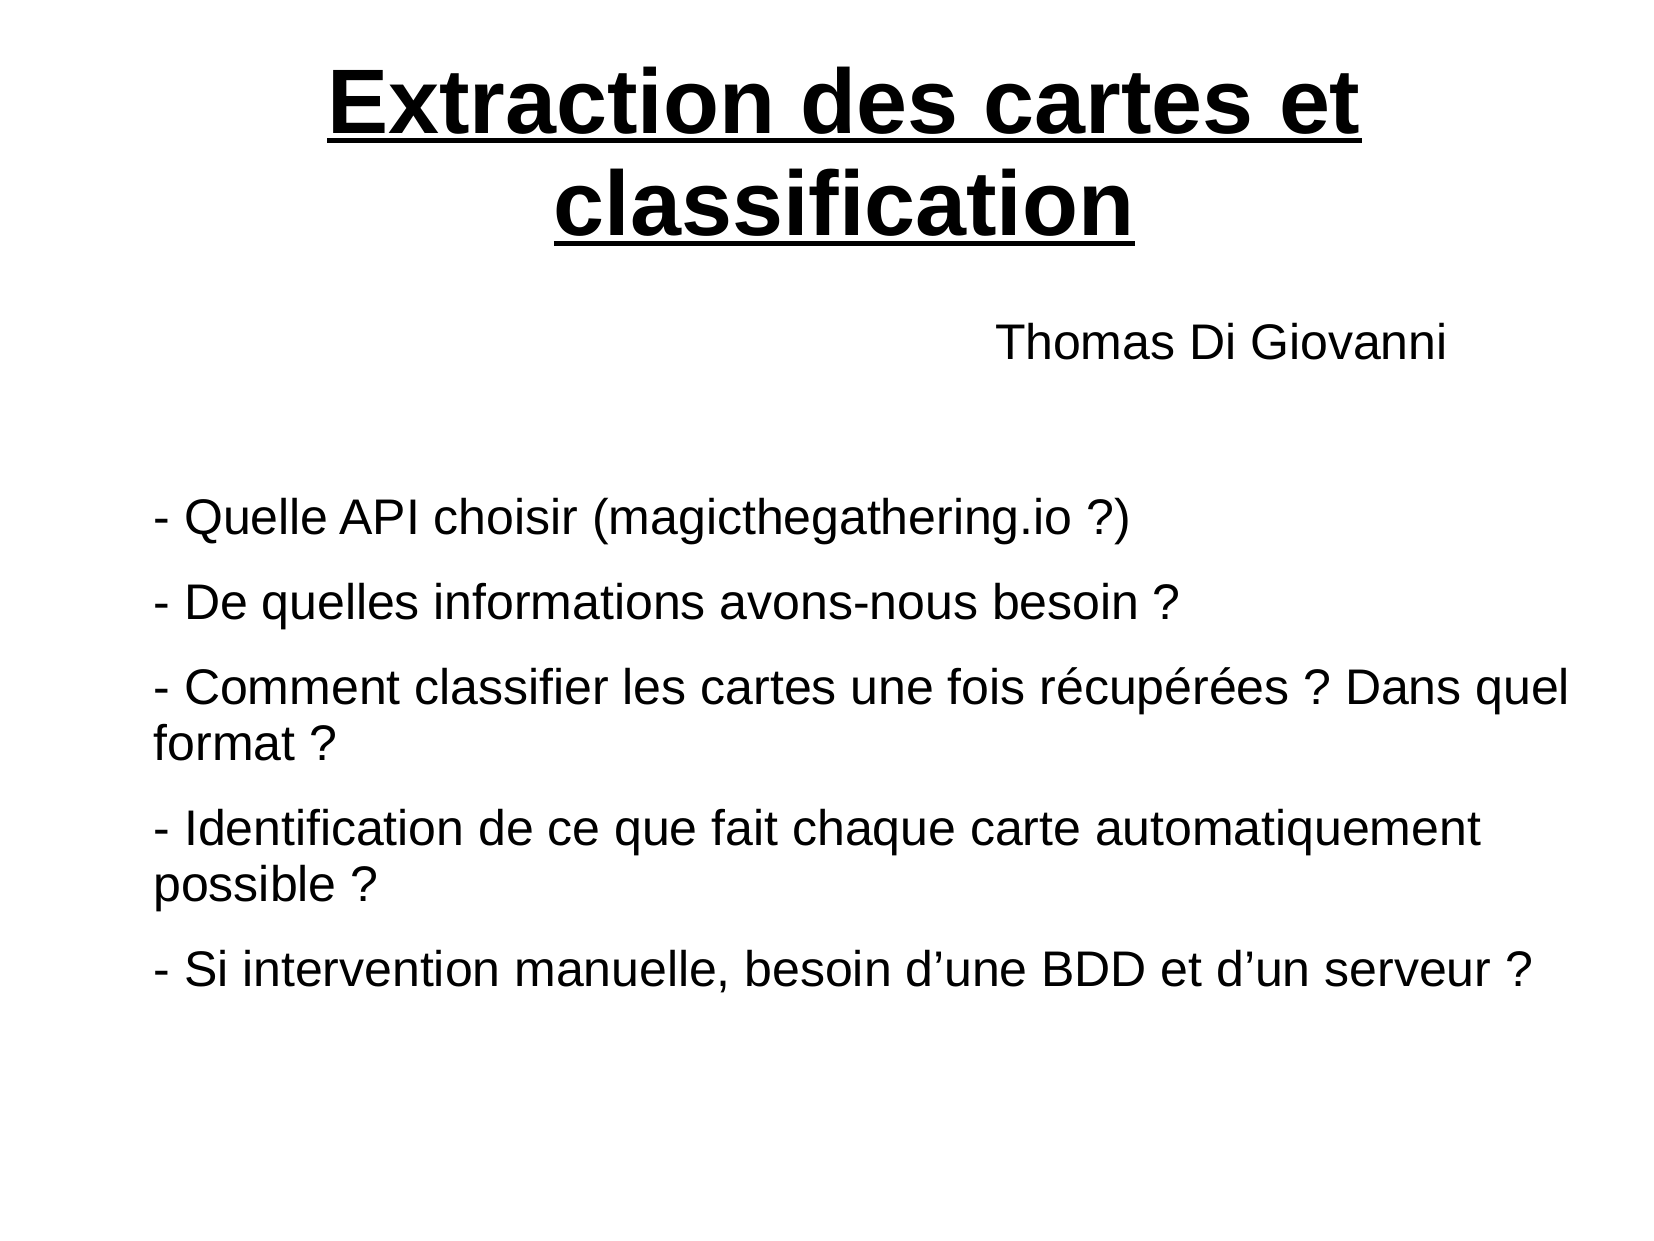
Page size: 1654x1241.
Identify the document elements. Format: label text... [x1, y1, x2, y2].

list - Quelle API choisir (magicthegathering.io ?) - De quelles informations avons-nous besoin ? - Comment classifier les cartes une fois récupérées ? Dans quel format ? - Identification de ce que fait chaque carte automatiquement possible ? - Si intervention manuelle, besoin d’une BDD et d’un serveur ? [82, 290, 1571, 1010]
title Extraction des cartes et classification [82, 49, 1571, 257]
text_box Thomas Di Giovanni [980, 307, 1654, 497]
